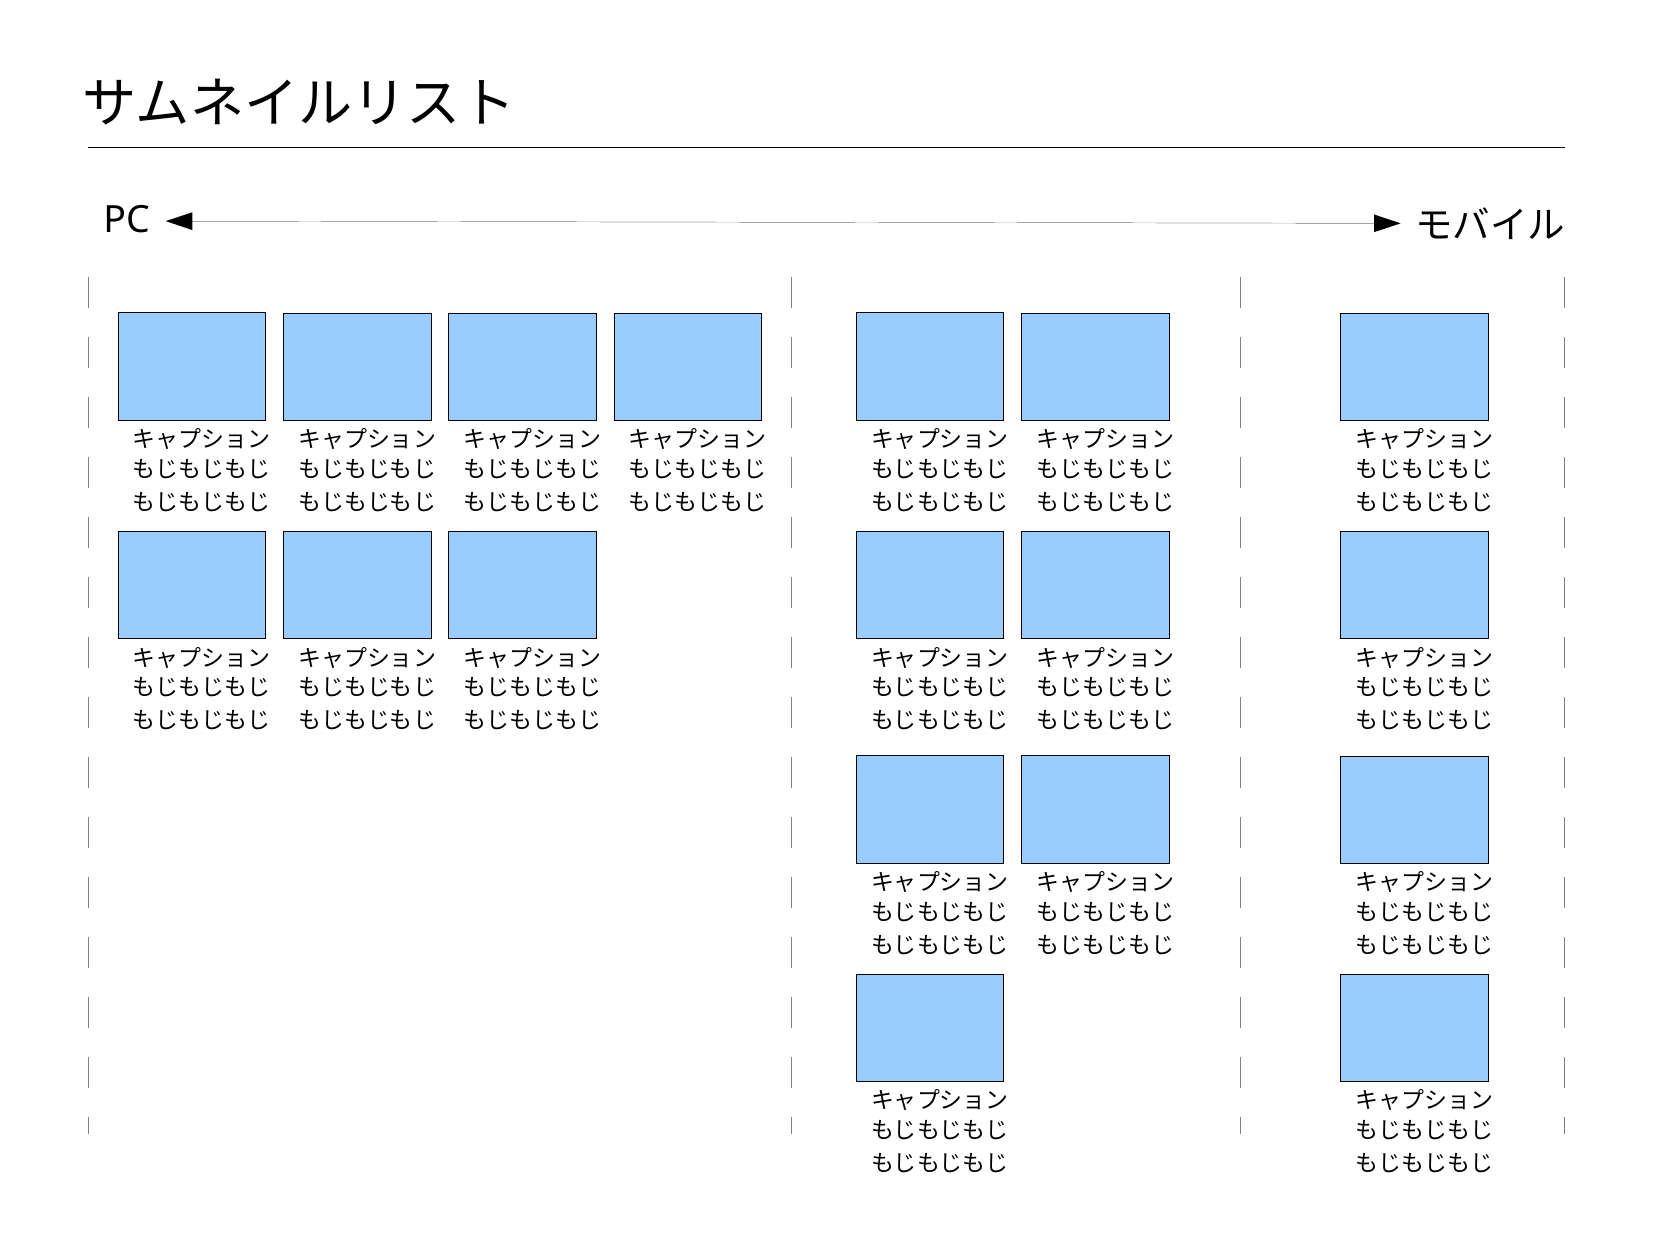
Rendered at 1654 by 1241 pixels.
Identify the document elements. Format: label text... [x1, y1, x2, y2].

text_box キャプション [1340, 413, 1509, 443]
text_box [1021, 313, 1170, 413]
text_box もじもじもじ もじもじもじ [856, 442, 1021, 527]
text_box もじもじもじ もじもじもじ [118, 661, 283, 746]
text_box キャプション [118, 631, 283, 661]
text_box キャプション [856, 1074, 1024, 1104]
text_box [1340, 531, 1489, 632]
text_box PC [88, 185, 166, 257]
text_box キャプション [283, 631, 448, 661]
text_box [448, 313, 597, 413]
text_box キャプション [856, 856, 1021, 885]
text_box もじもじもじ もじもじもじ [1021, 885, 1190, 970]
text_box もじもじもじ もじもじもじ [448, 661, 617, 746]
text_box キャプション [1340, 632, 1509, 661]
text_box モバイル [1400, 187, 1581, 259]
text_box キャプション [1340, 1074, 1509, 1104]
text_box もじもじもじ もじもじもじ [856, 661, 1021, 746]
text_box キャプション [118, 413, 283, 442]
text_box もじもじもじ もじもじもじ [1340, 443, 1509, 527]
text_box [856, 531, 1004, 631]
text_box キャプション [856, 631, 1021, 661]
text_box [448, 531, 597, 632]
text_box もじもじもじ もじもじもじ [856, 885, 1021, 970]
text_box [856, 312, 1004, 413]
text_box もじもじもじ もじもじもじ [118, 442, 283, 527]
text_box キャプション [1021, 413, 1190, 442]
text_box もじもじもじ もじもじもじ [1340, 885, 1509, 970]
text_box [1340, 313, 1489, 413]
text_box キャプション [856, 413, 1021, 442]
text_box キャプション [1340, 856, 1509, 885]
text_box [1021, 531, 1170, 631]
text_box [283, 313, 432, 413]
text_box キャプション [283, 413, 448, 442]
text_box [1340, 756, 1489, 856]
text_box [283, 531, 432, 631]
text_box キャプション [448, 413, 614, 443]
text_box もじもじもじ もじもじもじ [1340, 1104, 1509, 1189]
text_box [118, 312, 266, 413]
text_box [856, 755, 1004, 856]
text_box もじもじもじ もじもじもじ [283, 442, 448, 527]
text_box もじもじもじ もじもじもじ [283, 661, 448, 746]
text_box もじもじもじ もじもじもじ [448, 443, 614, 527]
text_box [118, 531, 266, 631]
text_box キャプション [614, 413, 782, 443]
text_box [1340, 974, 1489, 1074]
text_box もじもじもじ もじもじもじ [1340, 661, 1509, 746]
text_box [856, 974, 1004, 1074]
text_box [614, 313, 762, 413]
text_box もじもじもじ もじもじもじ [614, 443, 782, 527]
text_box もじもじもじ もじもじもじ [856, 1104, 1024, 1189]
text_box キャプション [1021, 631, 1190, 661]
text_box もじもじもじ もじもじもじ [1021, 661, 1190, 746]
text_box キャプション [448, 632, 617, 661]
title サムネイルリスト [82, 49, 1571, 148]
text_box [1021, 755, 1170, 856]
text_box もじもじもじ もじもじもじ [1021, 442, 1190, 527]
text_box キャプション [1021, 856, 1190, 885]
